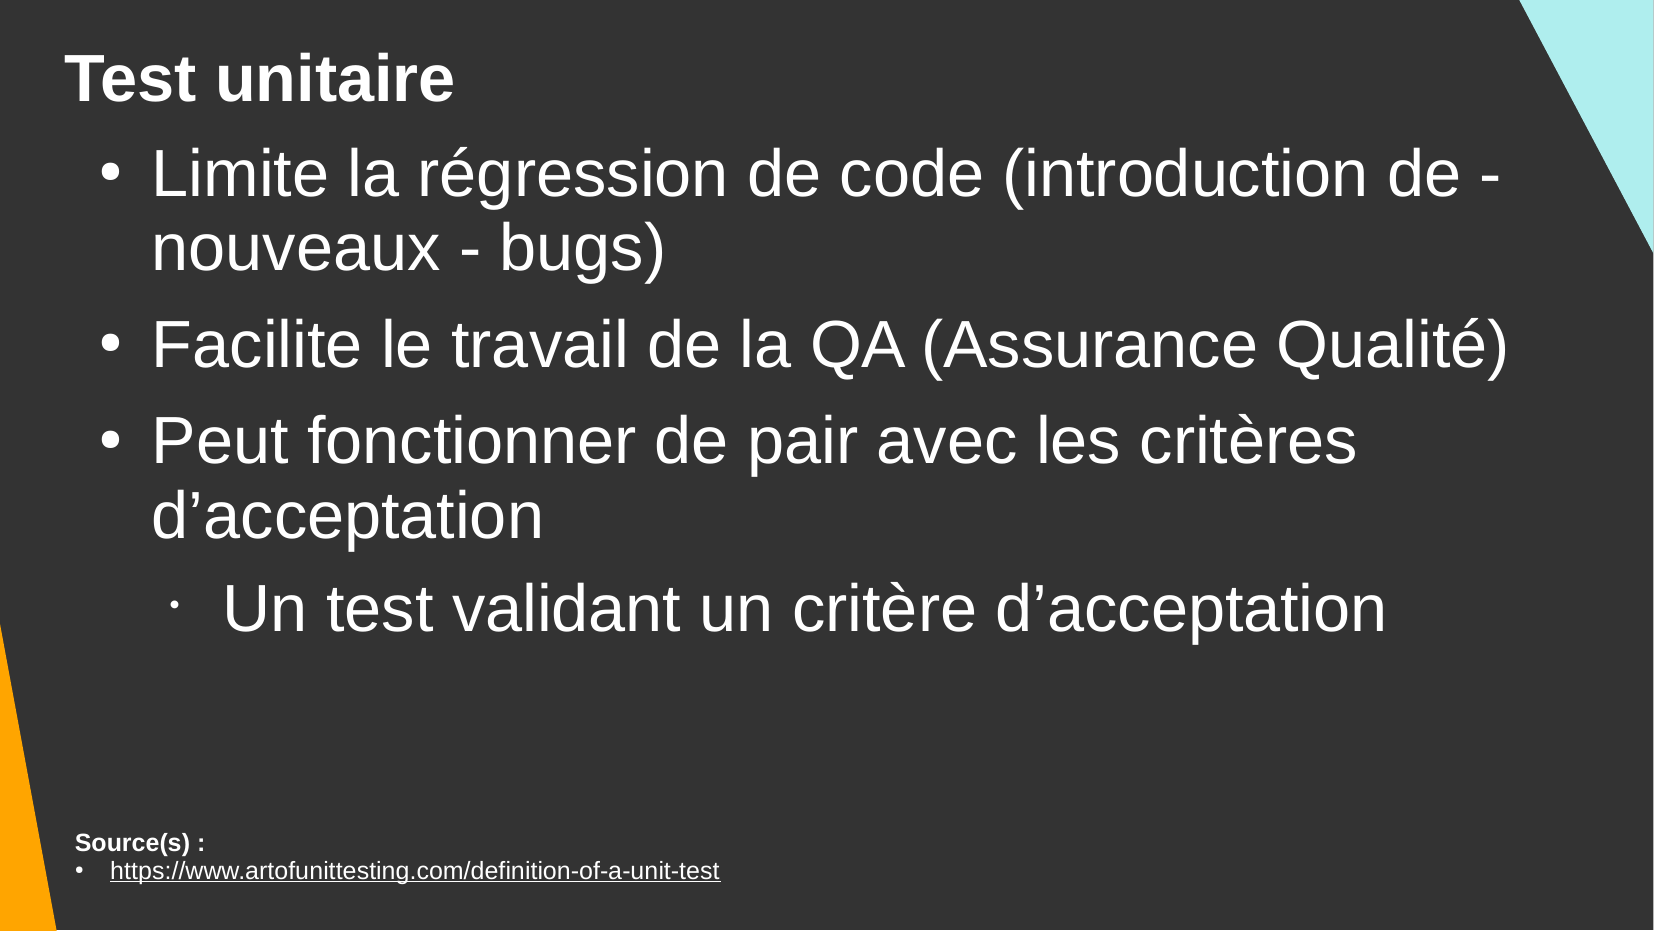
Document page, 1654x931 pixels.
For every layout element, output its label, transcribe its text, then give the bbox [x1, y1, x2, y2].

title Test unitaire [64, 40, 1635, 116]
list Limite la régression de code (introduction de -nouveaux - bugs) Facilite le travail de la QA (Assurance Qualité) Peut fonctionner de pair avec les critères d’acceptation Un test validant un critère d’acceptation [80, 135, 1620, 839]
text_box Source(s) : https://www.artofunittesting.com/definition-of-a-unit-test [60, 821, 1546, 906]
text_box [1519, 0, 1654, 255]
text_box [0, 623, 57, 931]
